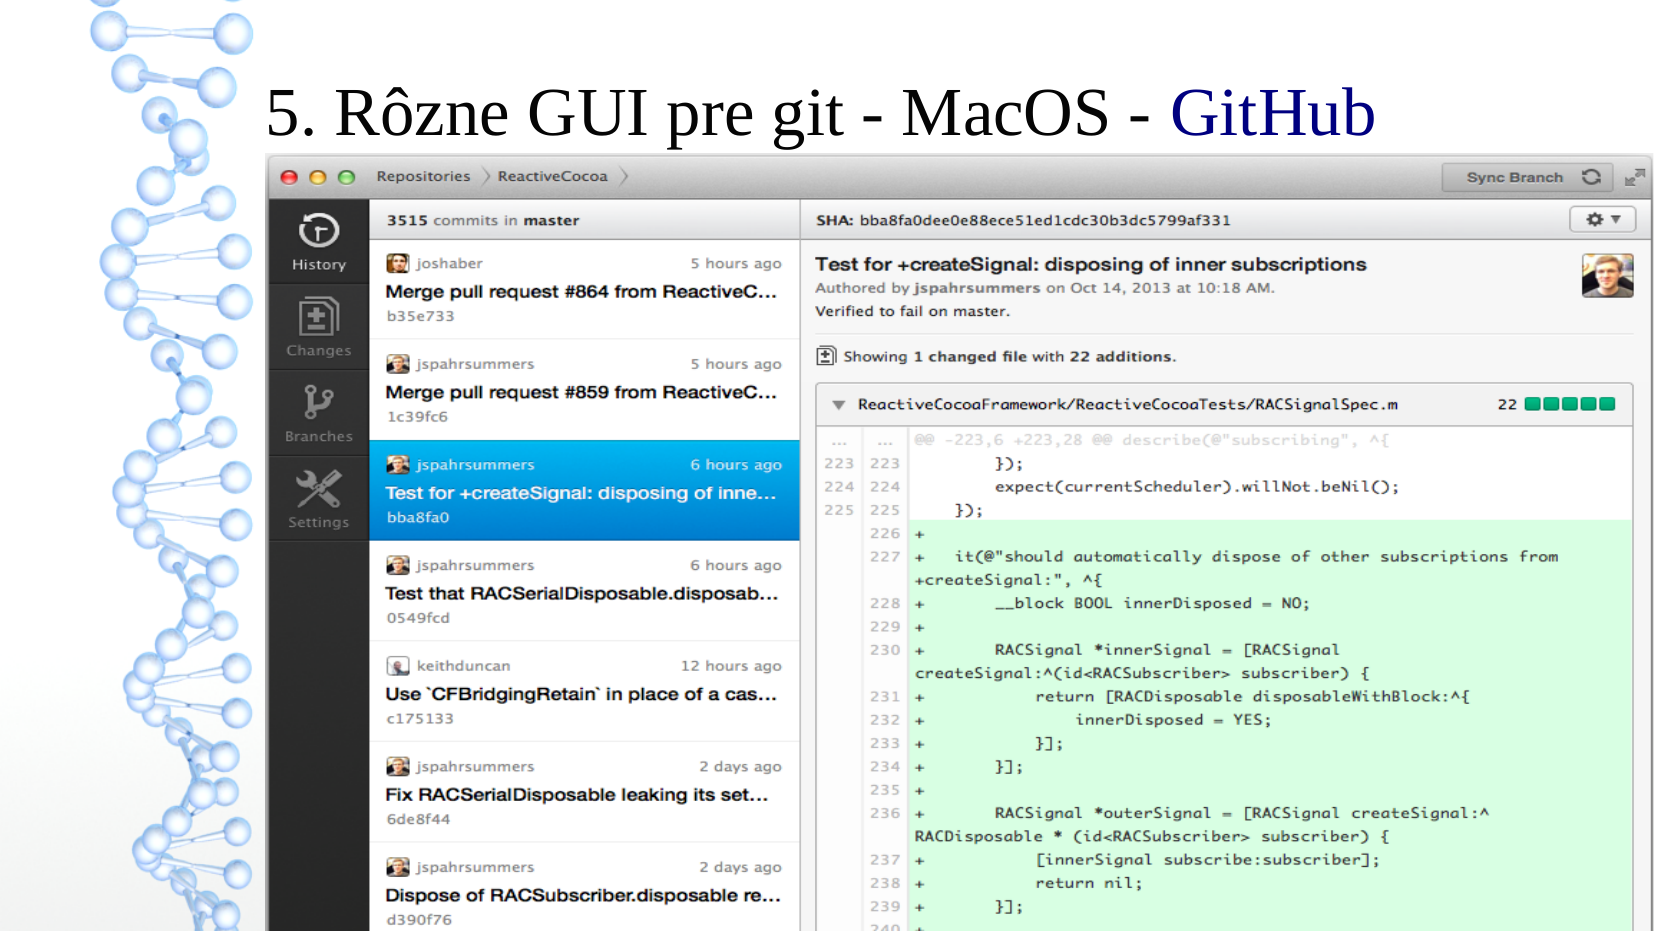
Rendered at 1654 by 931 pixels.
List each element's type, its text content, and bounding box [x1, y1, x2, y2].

picture [0, 0, 1654, 931]
title 5. Rôzne GUI pre git - MacOS - GitHub [265, 35, 1595, 153]
